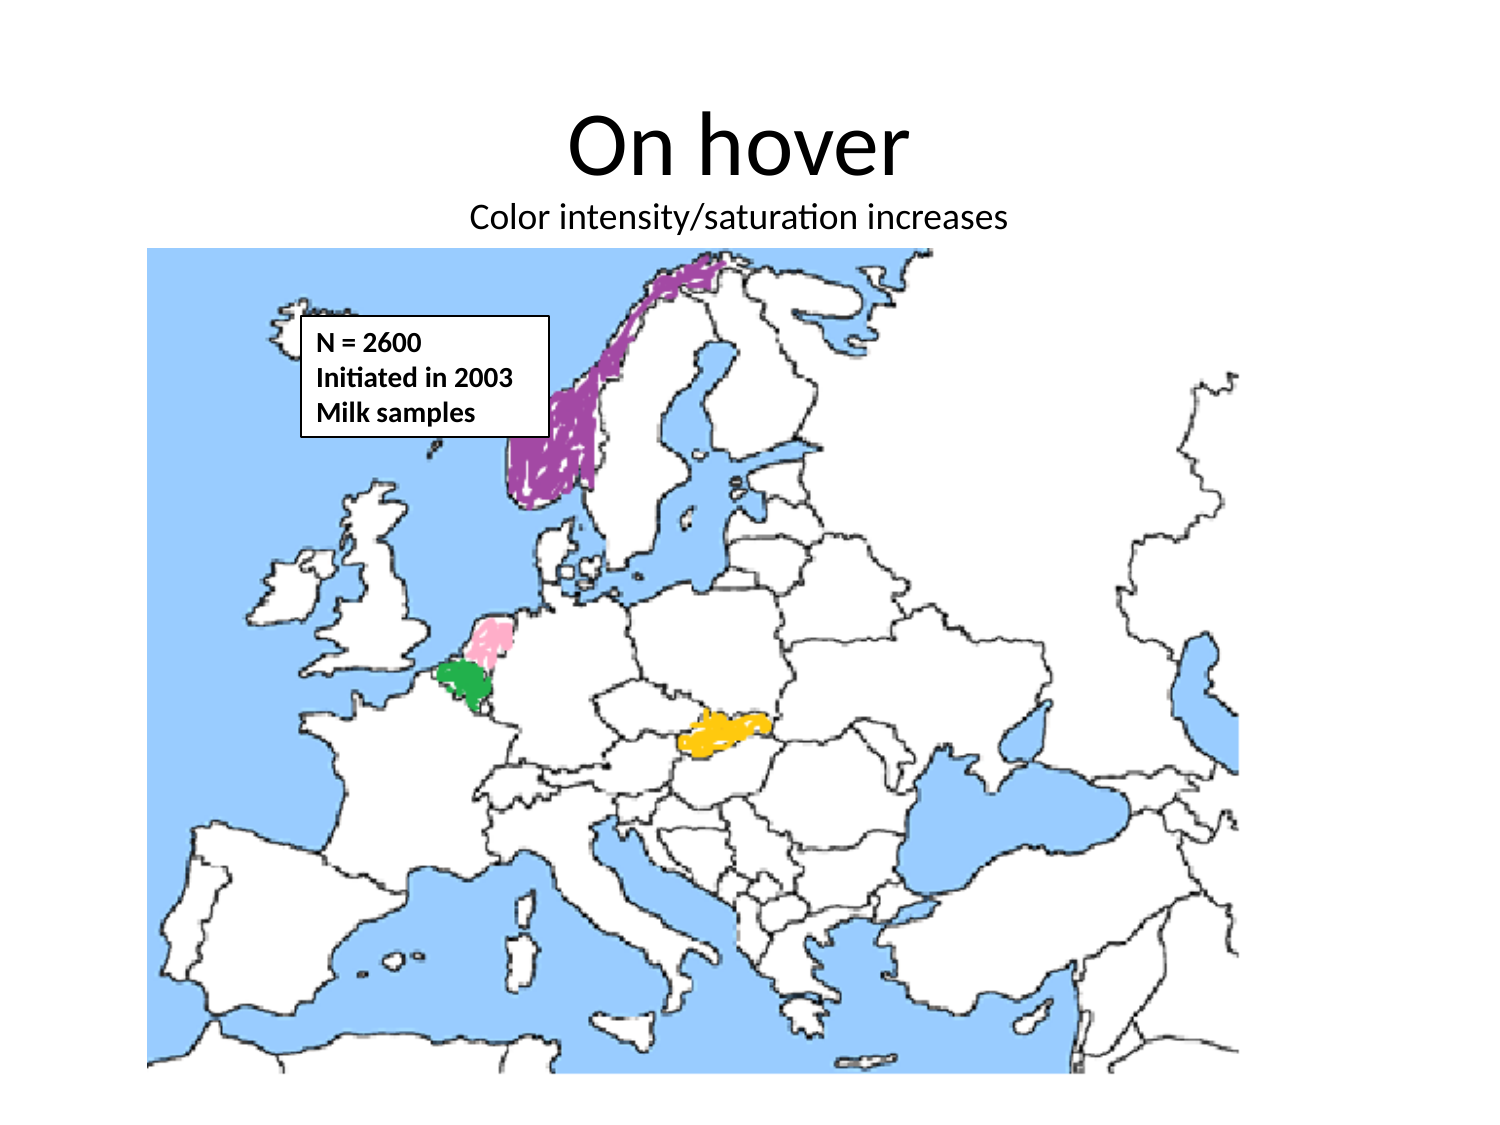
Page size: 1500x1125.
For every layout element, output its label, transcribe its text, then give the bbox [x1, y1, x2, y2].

picture [147, 248, 1247, 1076]
title On hover [75, 45, 1426, 233]
text_box Color intensity/saturation increases [454, 184, 1170, 246]
text_box N = 2600 Initiated in 2003 Milk samples [301, 315, 550, 438]
